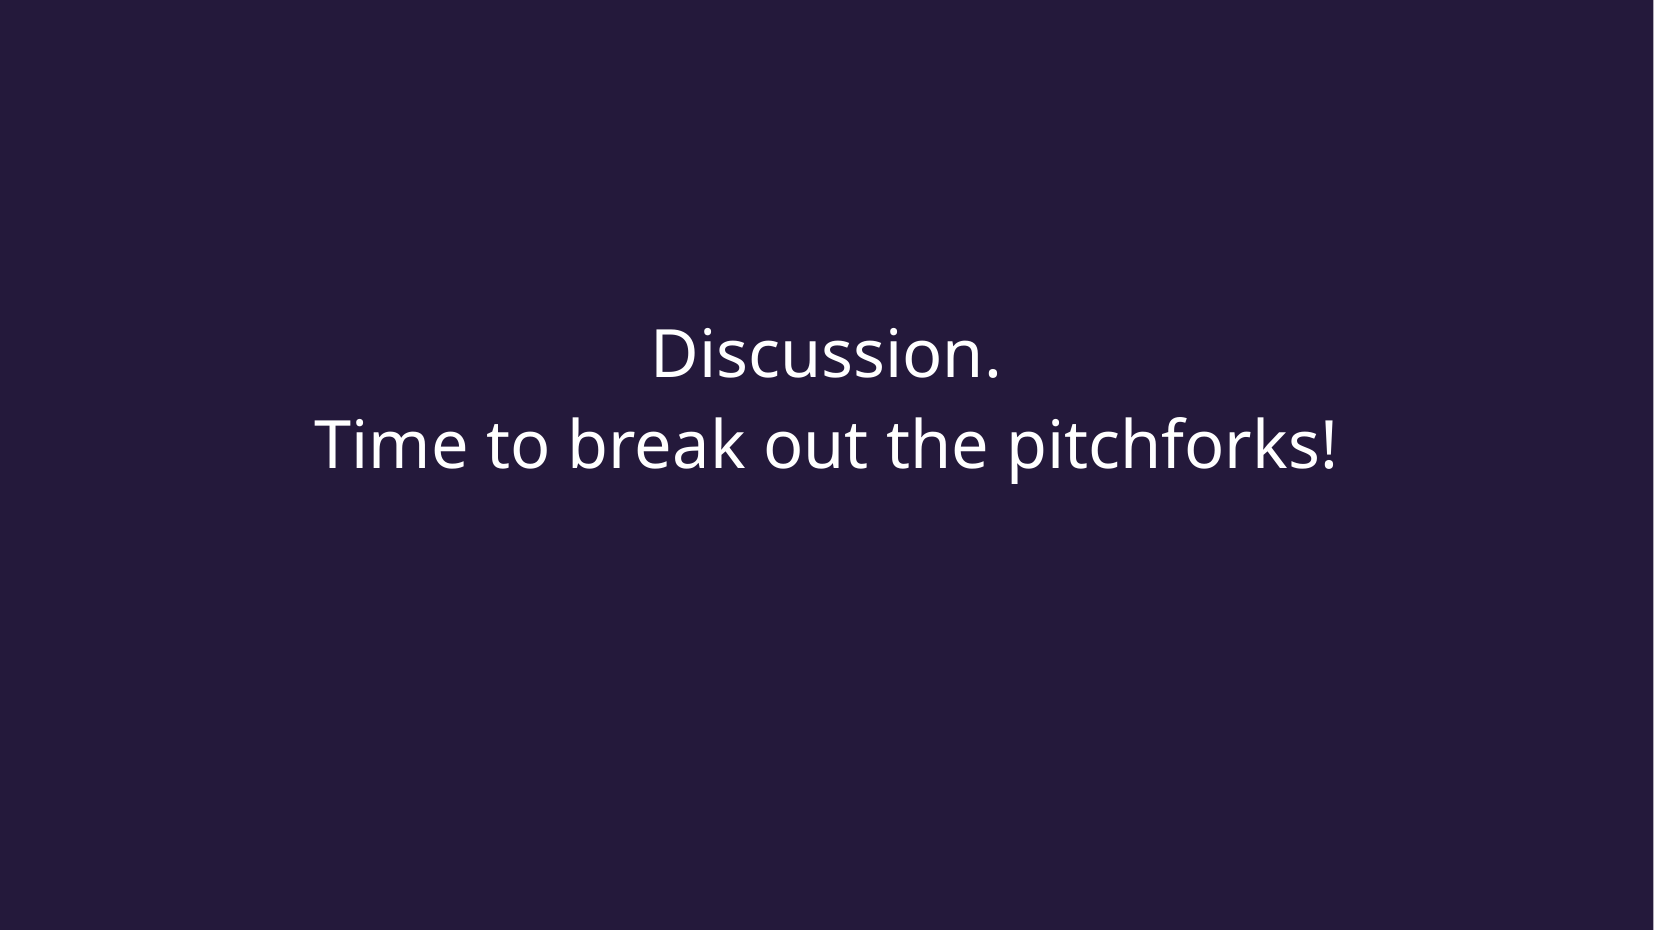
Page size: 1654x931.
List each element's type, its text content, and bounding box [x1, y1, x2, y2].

subtitle Discussion. Time to break out the pitchforks! [82, 37, 1571, 757]
